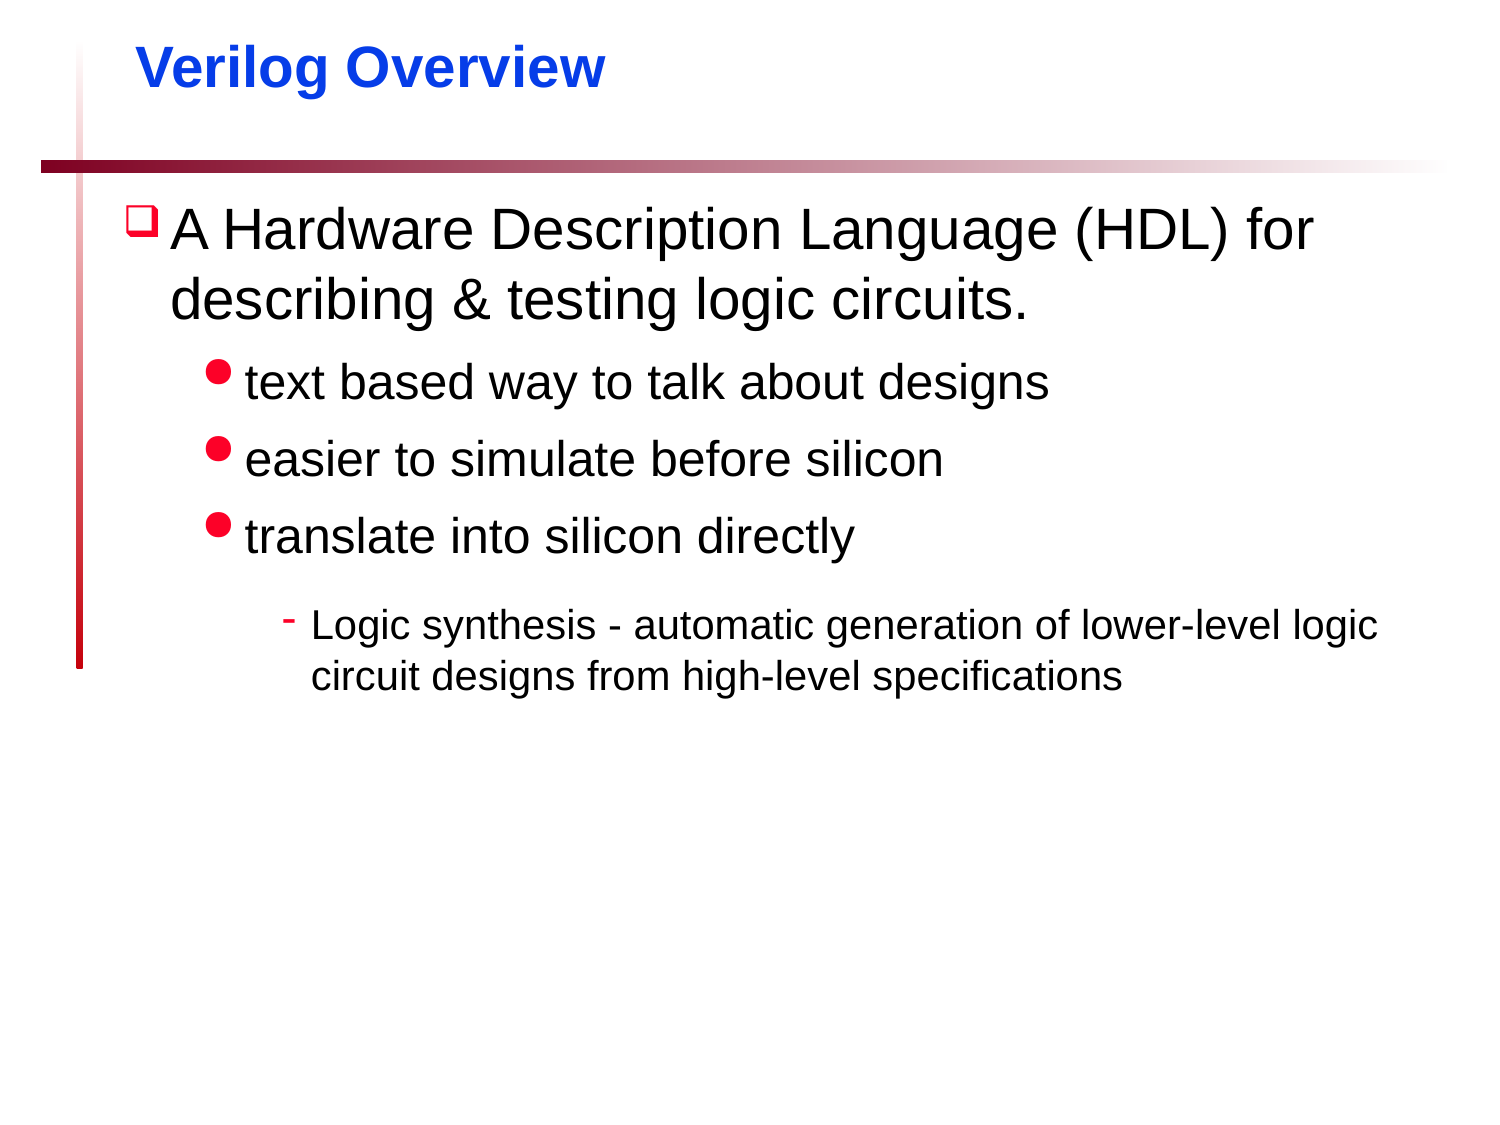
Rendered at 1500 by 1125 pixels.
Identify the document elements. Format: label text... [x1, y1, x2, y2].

title Verilog Overview [125, 24, 687, 187]
list A Hardware Description Language (HDL) for describing & testing logic circuits. text based way to talk about designs easier to simulate before silicon translate into silicon directly Logic synthesis - automatic generation of lower-level logic circuit designs from high-level specifications [112, 187, 1400, 849]
